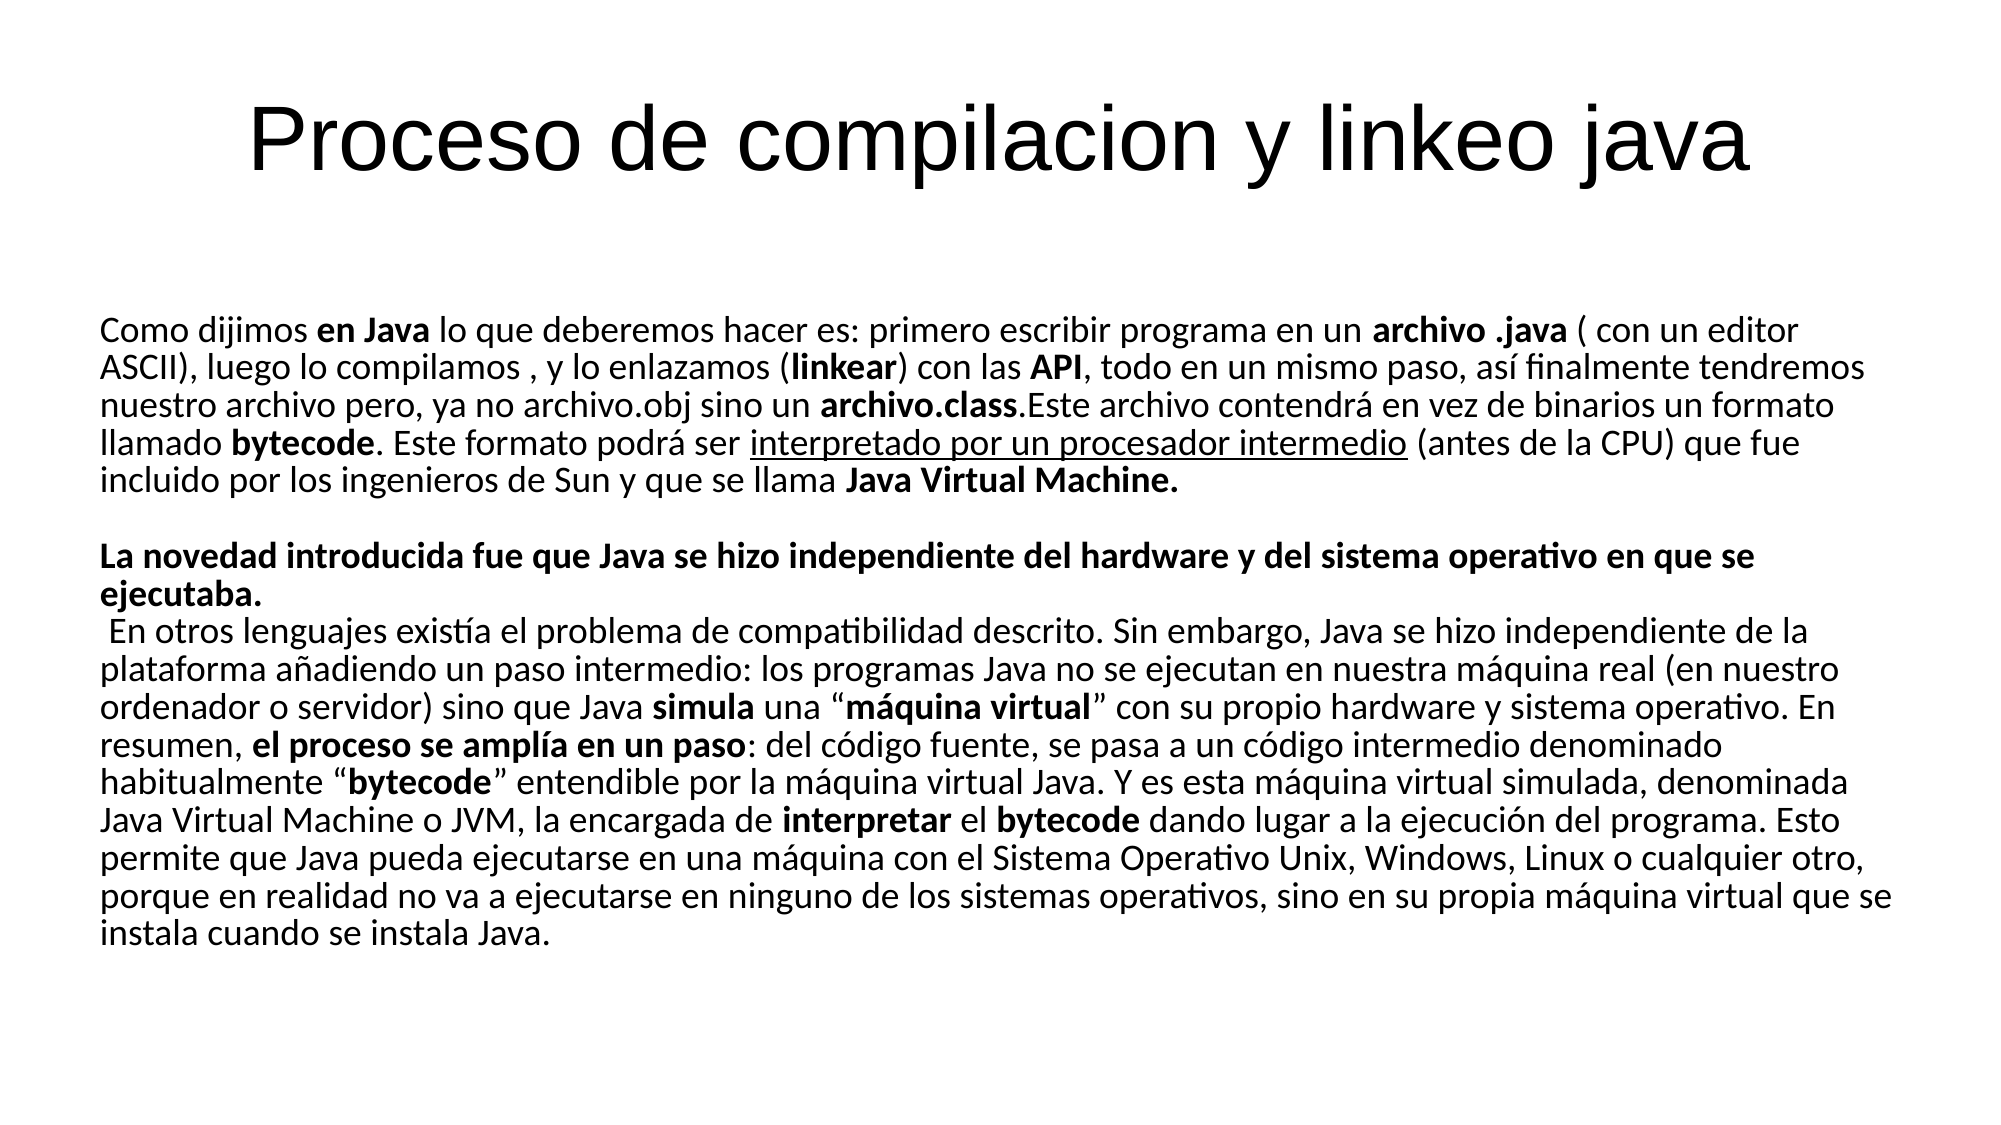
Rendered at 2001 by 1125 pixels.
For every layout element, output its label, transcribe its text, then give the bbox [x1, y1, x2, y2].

subtitle Como dijimos en Java lo que deberemos hacer es: primero escribir programa en un archivo .java ( con un editor ASCII), luego lo compilamos , y lo enlazamos (linkear) con las API, todo en un mismo paso, así finalmente tendremos nuestro archivo pero, ya no archivo.obj sino un archivo.class.Este archivo contendrá en vez de binarios un formato llamado bytecode. Este formato podrá ser interpretado por un procesador intermedio (antes de la CPU) que fue incluido por los ingenieros de Sun y que se llama Java Virtual Machine. La novedad introducida fue que Java se hizo independiente del hardware y del sistema operativo en que se ejecutaba. En otros lenguajes existía el problema de compatibilidad descrito. Sin embargo, Java se hizo independiente de la plataforma añadiendo un paso intermedio: los programas Java no se ejecutan en nuestra máquina real (en nuestro ordenador o servidor) sino que Java simula una “máquina virtual” con su propio hardware y sistema operativo. En resumen, el proceso se amplía en un paso: del código fuente, se pasa a un código intermedio denominado habitualmente “bytecode” entendible por la máquina virtual Java. Y es esta máquina virtual simulada, denominada Java Virtual Machine o JVM, la encargada de interpretar el bytecode dando lugar a la ejecución del programa. Esto permite que Java pueda ejecutarse en una máquina con el Sistema Operativo Unix, Windows, Linux o cualquier otro, porque en realidad no va a ejecutarse en ninguno de los sistemas operativos, sino en su propia máquina virtual que se instala cuando se instala Java. [99, 245, 1900, 1024]
title Proceso de compilacion y linkeo java [99, 44, 1900, 233]
